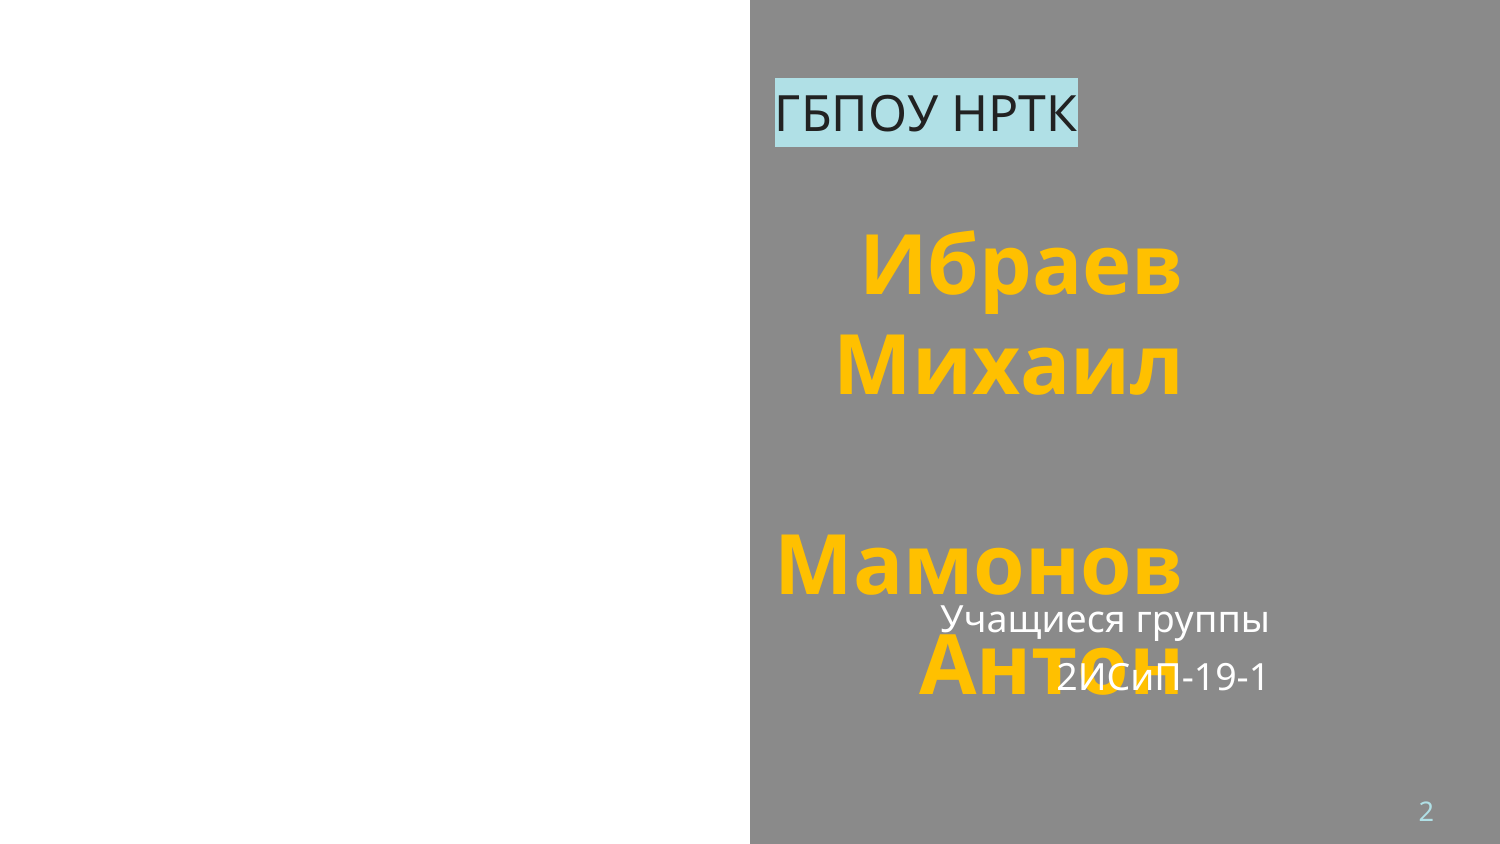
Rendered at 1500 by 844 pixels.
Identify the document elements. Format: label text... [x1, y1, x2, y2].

list Учащиеся группы 2ИСиП-19-1 [925, 580, 1404, 832]
text_box 2 [1403, 779, 1494, 832]
title ГБПОУ НРТК [759, 66, 1391, 145]
subtitle Ибраев Михаил Мамонов Антон [759, 196, 1442, 325]
